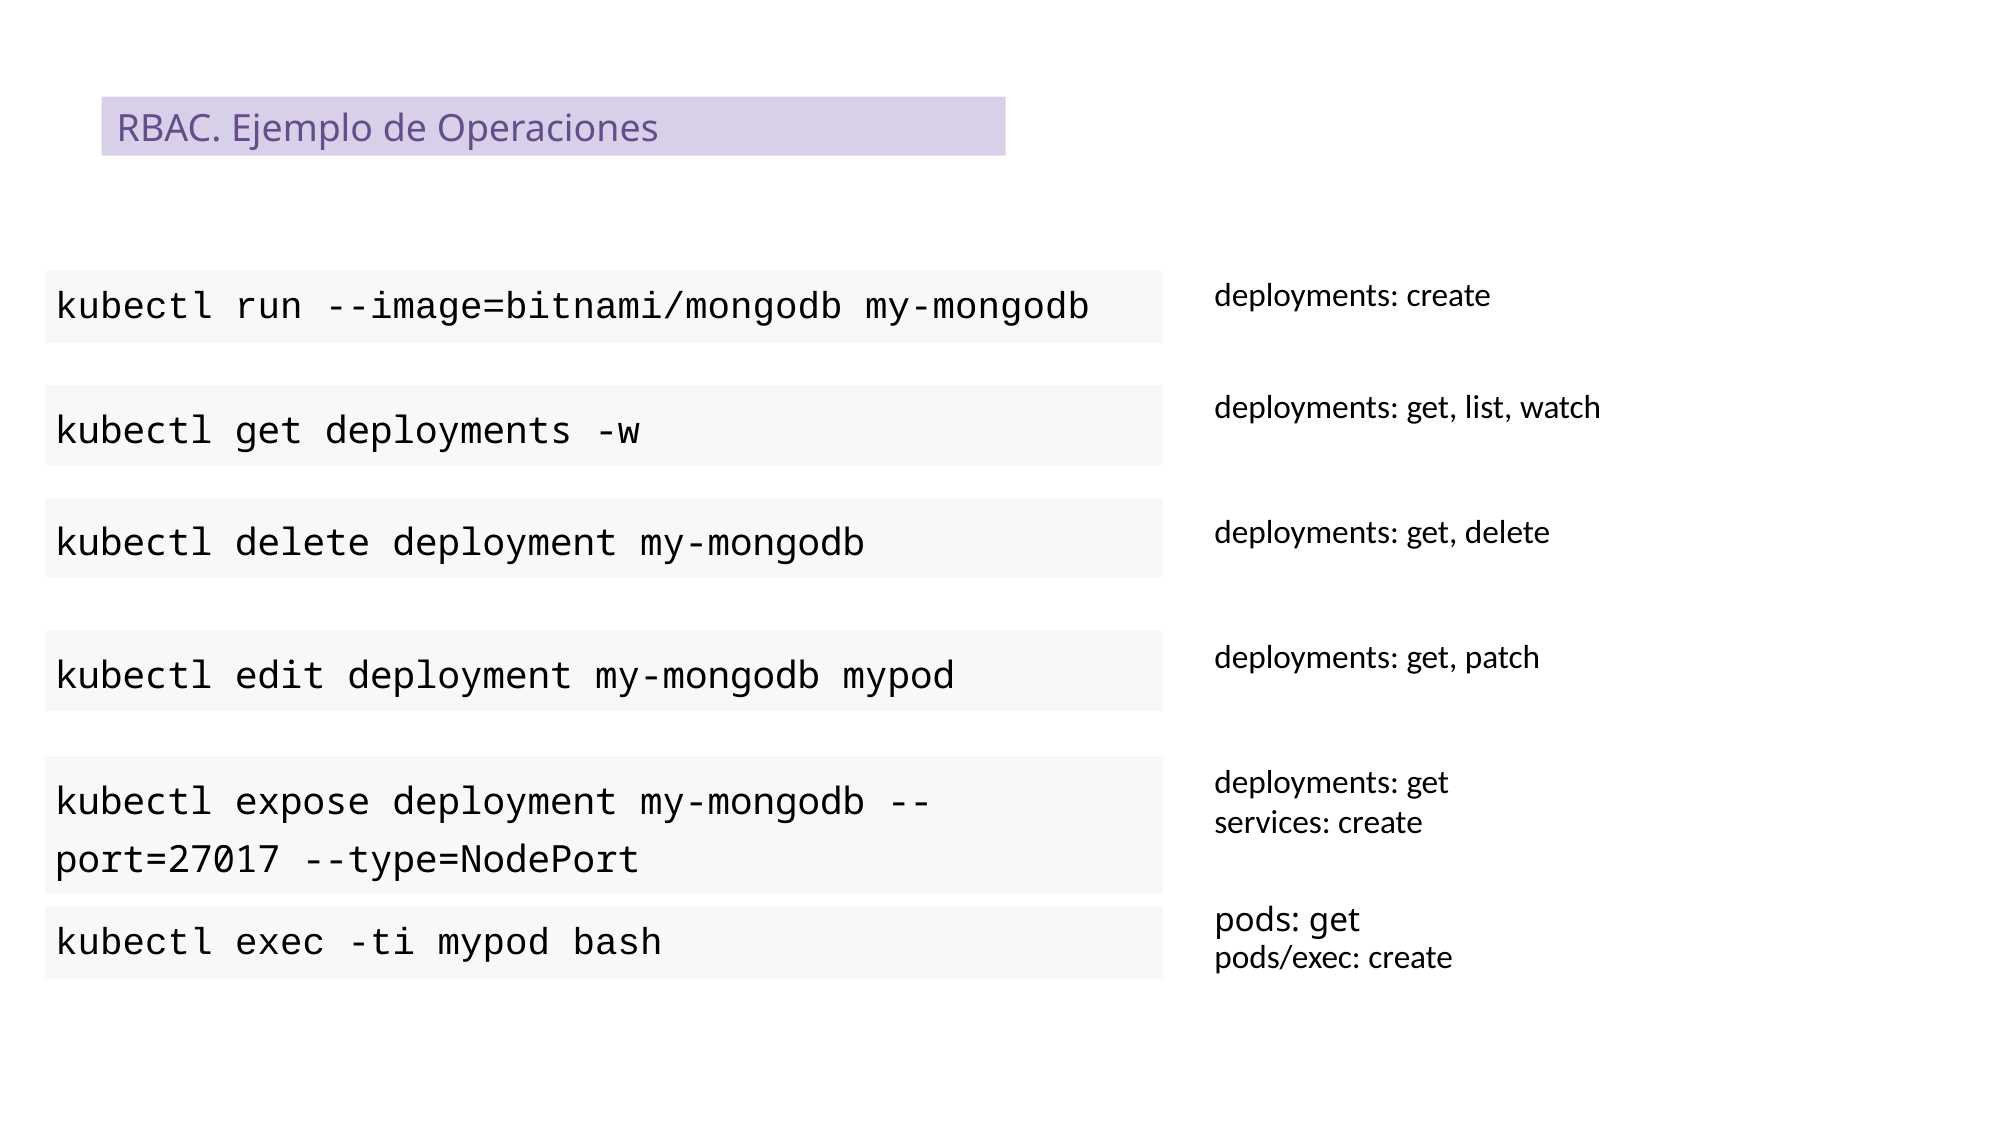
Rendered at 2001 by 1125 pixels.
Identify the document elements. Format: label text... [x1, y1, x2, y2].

text_box deployments: get, patch [1199, 620, 1725, 694]
text_box deployments: get services: create [1199, 745, 1725, 862]
table_header kubectl edit deployment my-mongodb mypod [45, 631, 1163, 711]
text_box deployments: get, delete [1199, 495, 1725, 568]
text_box deployments: get, list, watch [1199, 370, 1725, 444]
table_header kubectl delete deployment my-mongodb [45, 498, 1163, 577]
table_header kubectl exec -ti mypod bash [45, 906, 1163, 979]
table_header kubectl get deployments -w [45, 385, 1163, 465]
text_box RBAC. Ejemplo de Operaciones [101, 96, 1006, 156]
table_header kubectl run --image=bitnami/mongodb my-mongodb [45, 271, 1163, 343]
text_box pods: get [1199, 883, 1622, 920]
text_box deployments: create [1199, 258, 1622, 331]
text_box pods/exec: create [1199, 920, 1622, 994]
table_header kubectl expose deployment my-mongodb --port=27017 --type=NodePort [45, 756, 1163, 894]
